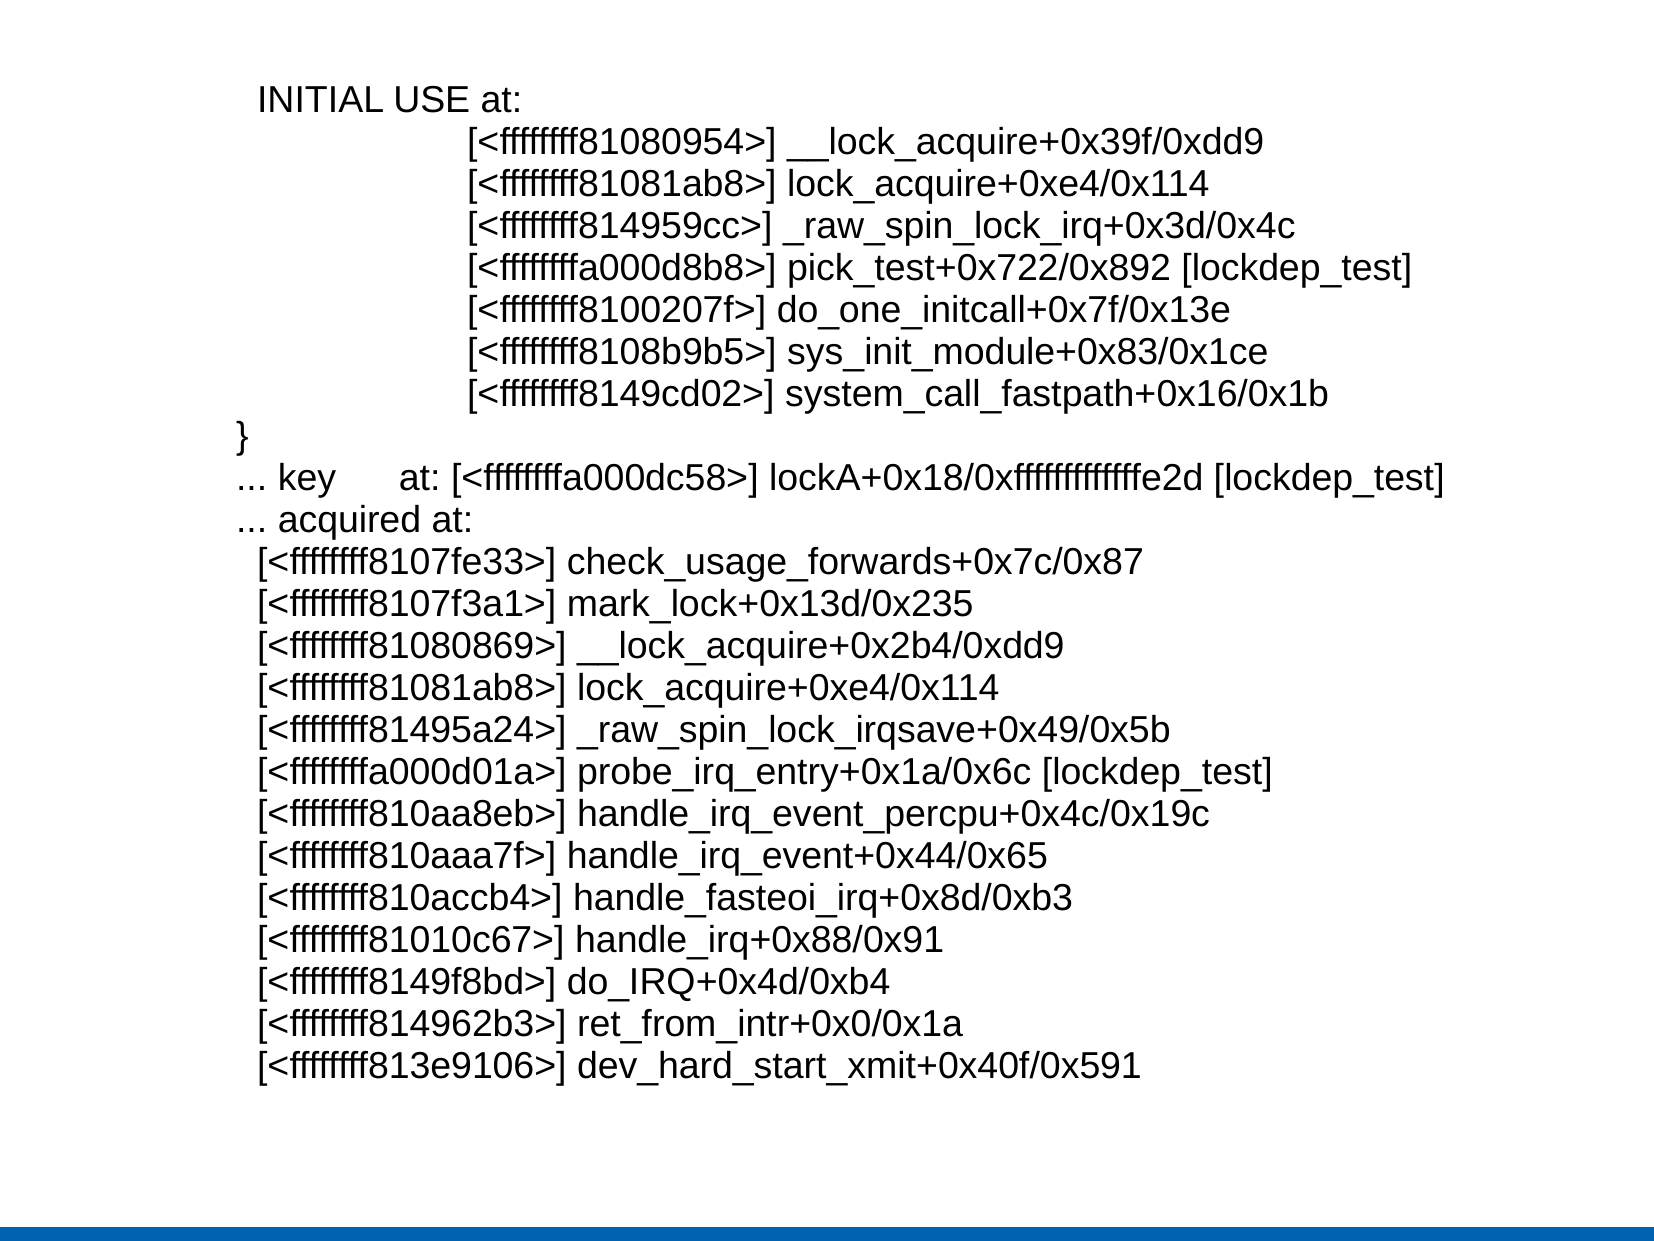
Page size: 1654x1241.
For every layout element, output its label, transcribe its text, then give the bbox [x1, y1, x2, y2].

text_box INITIAL USE at: [<ffffffff81080954>] __lock_acquire+0x39f/0xdd9 [<ffffffff81081ab8>] lock_acquire+0xe4/0x114 [<ffffffff814959cc>] _raw_spin_lock_irq+0x3d/0x4c [<ffffffffa000d8b8>] pick_test+0x722/0x892 [lockdep_test] [<ffffffff8100207f>] do_one_initcall+0x7f/0x13e [<ffffffff8108b9b5>] sys_init_module+0x83/0x1ce [<ffffffff8149cd02>] system_call_fastpath+0x16/0x1b } ... key at: [<ffffffffa000dc58>] lockA+0x18/0xfffffffffffffe2d [lockdep_test] ... acquired at: [<ffffffff8107fe33>] check_usage_forwards+0x7c/0x87 [<ffffffff8107f3a1>] mark_lock+0x13d/0x235 [<ffffffff81080869>] __lock_acquire+0x2b4/0xdd9 [<ffffffff81081ab8>] lock_acquire+0xe4/0x114 [<ffffffff81495a24>] _raw_spin_lock_irqsave+0x49/0x5b [<ffffffffa000d01a>] probe_irq_entry+0x1a/0x6c [lockdep_test] [<ffffffff810aa8eb>] handle_irq_event_percpu+0x4c/0x19c [<ffffffff810aaa7f>] handle_irq_event+0x44/0x65 [<ffffffff810accb4>] handle_fasteoi_irq+0x8d/0xb3 [<ffffffff81010c67>] handle_irq+0x88/0x91 [<ffffffff8149f8bd>] do_IRQ+0x4d/0xb4 [<ffffffff814962b3>] ret_from_intr+0x0/0x1a [<ffffffff813e9106>] dev_hard_start_xmit+0x40f/0x591 [210, 70, 1463, 1163]
